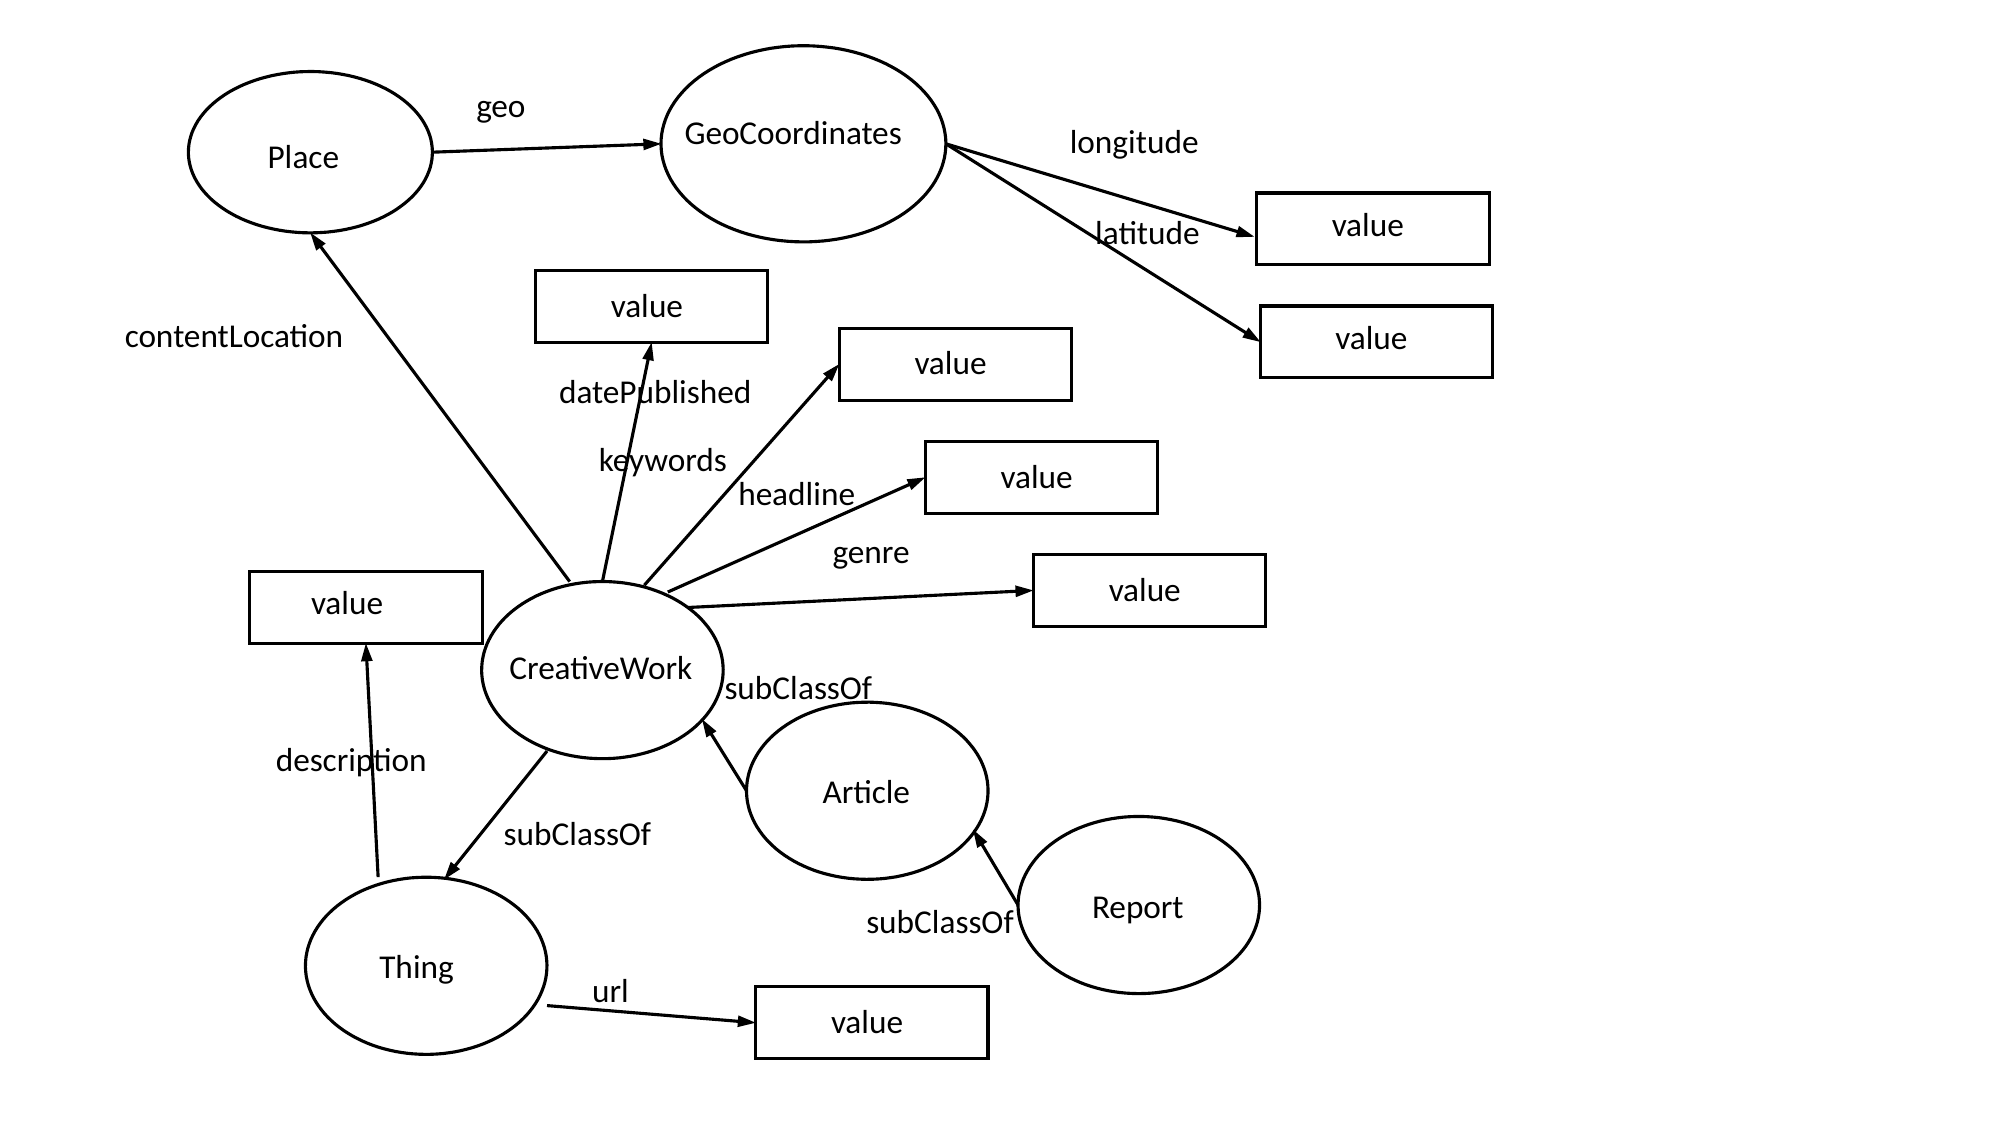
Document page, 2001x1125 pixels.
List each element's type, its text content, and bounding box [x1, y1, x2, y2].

text_box contentLocation [109, 306, 362, 363]
text_box datePublished [638, 362, 769, 419]
text_box datePublished [544, 362, 645, 419]
text_box subClassOf [709, 658, 889, 715]
text_box Article [807, 762, 927, 819]
text_box headline [723, 465, 872, 521]
text_box headline [834, 504, 872, 521]
text_box geo [461, 76, 542, 132]
text_box value [816, 992, 920, 1048]
text_box genre [817, 523, 927, 579]
text_box description [373, 730, 445, 786]
text_box value [1320, 309, 1424, 365]
text_box GeoCoordinates [669, 104, 921, 160]
text_box latitude [1080, 204, 1217, 260]
text_box url [577, 961, 645, 1011]
text_box description [260, 730, 371, 786]
text_box value [1316, 196, 1421, 252]
text_box CreativeWork [494, 638, 711, 695]
text_box subClassOf [851, 892, 1031, 949]
text_box value [595, 276, 700, 332]
text_box longitude [1054, 112, 1216, 169]
text_box keywords [624, 430, 745, 486]
text_box Place [252, 127, 356, 184]
text_box Report [1077, 877, 1201, 933]
text_box value [985, 447, 1089, 503]
text_box Thing [364, 938, 470, 994]
text_box value [899, 333, 1003, 390]
text_box keywords [583, 430, 631, 486]
text_box url [577, 1010, 645, 1017]
text_box value [296, 573, 400, 630]
text_box subClassOf [488, 804, 668, 860]
text_box value [1093, 560, 1197, 616]
